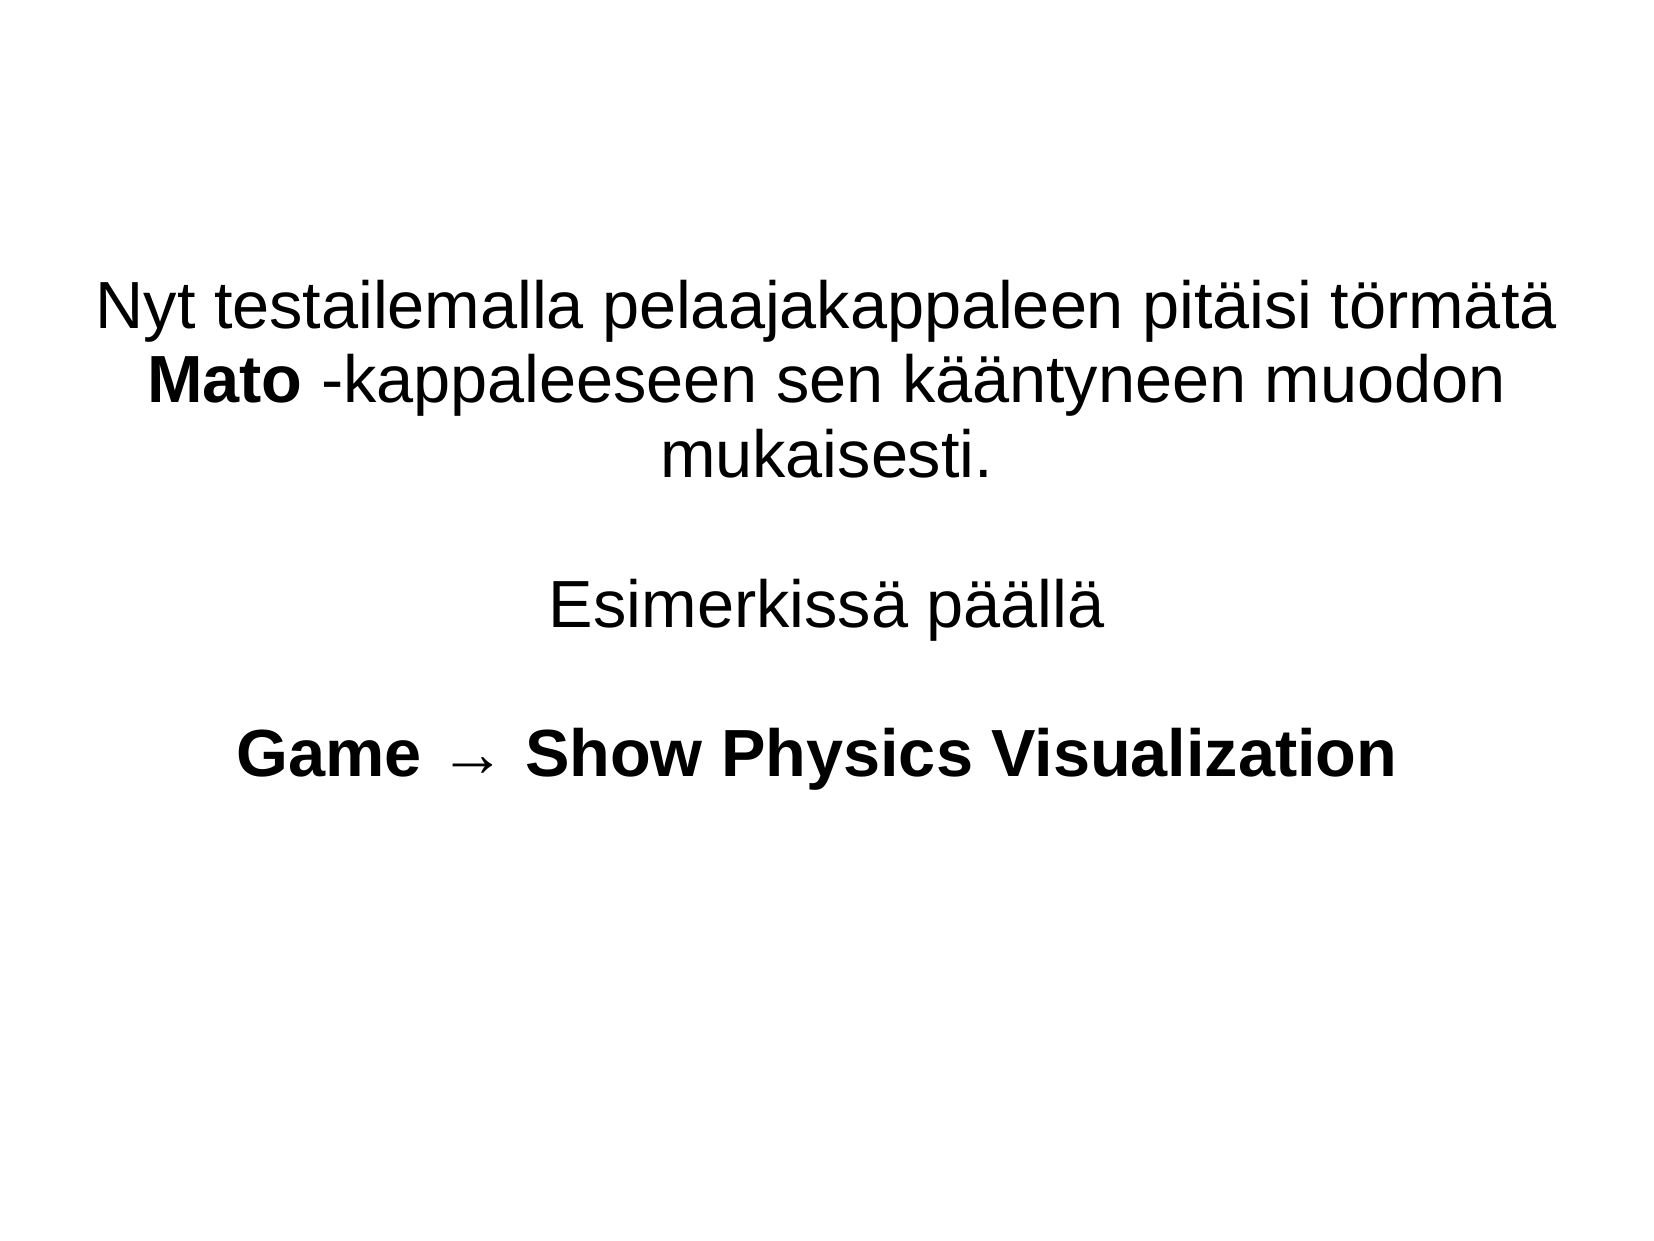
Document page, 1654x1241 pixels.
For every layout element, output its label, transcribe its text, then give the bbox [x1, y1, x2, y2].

subtitle Nyt testailemalla pelaajakappaleen pitäisi törmätä Mato -kappaleeseen sen kääntyneen muodon mukaisesti. Esimerkissä päällä Game → Show Physics Visualization [82, 49, 1571, 1010]
